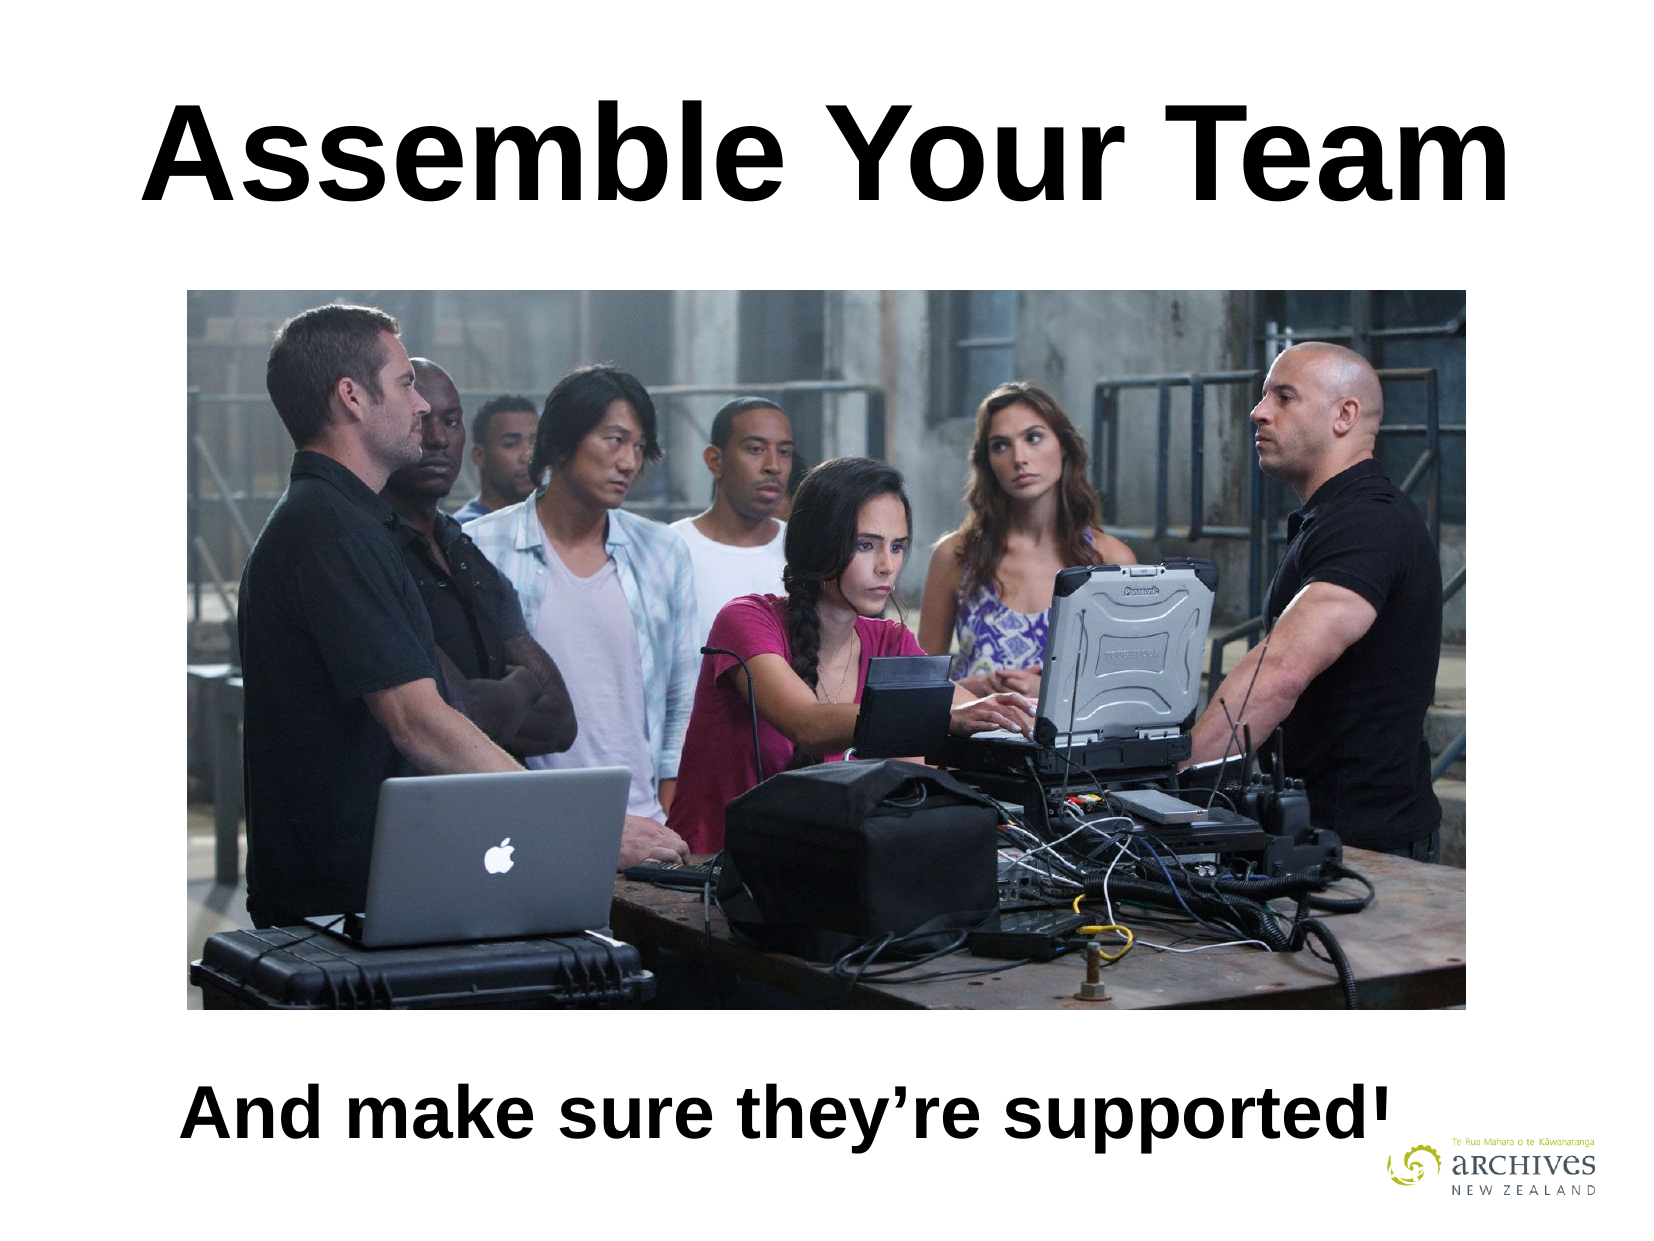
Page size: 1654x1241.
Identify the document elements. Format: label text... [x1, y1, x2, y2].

text_box And make sure they’re supported! [47, 1062, 1548, 1205]
picture [187, 290, 1466, 1010]
title Assemble Your Team [82, 49, 1571, 257]
picture [1370, 1120, 1629, 1213]
